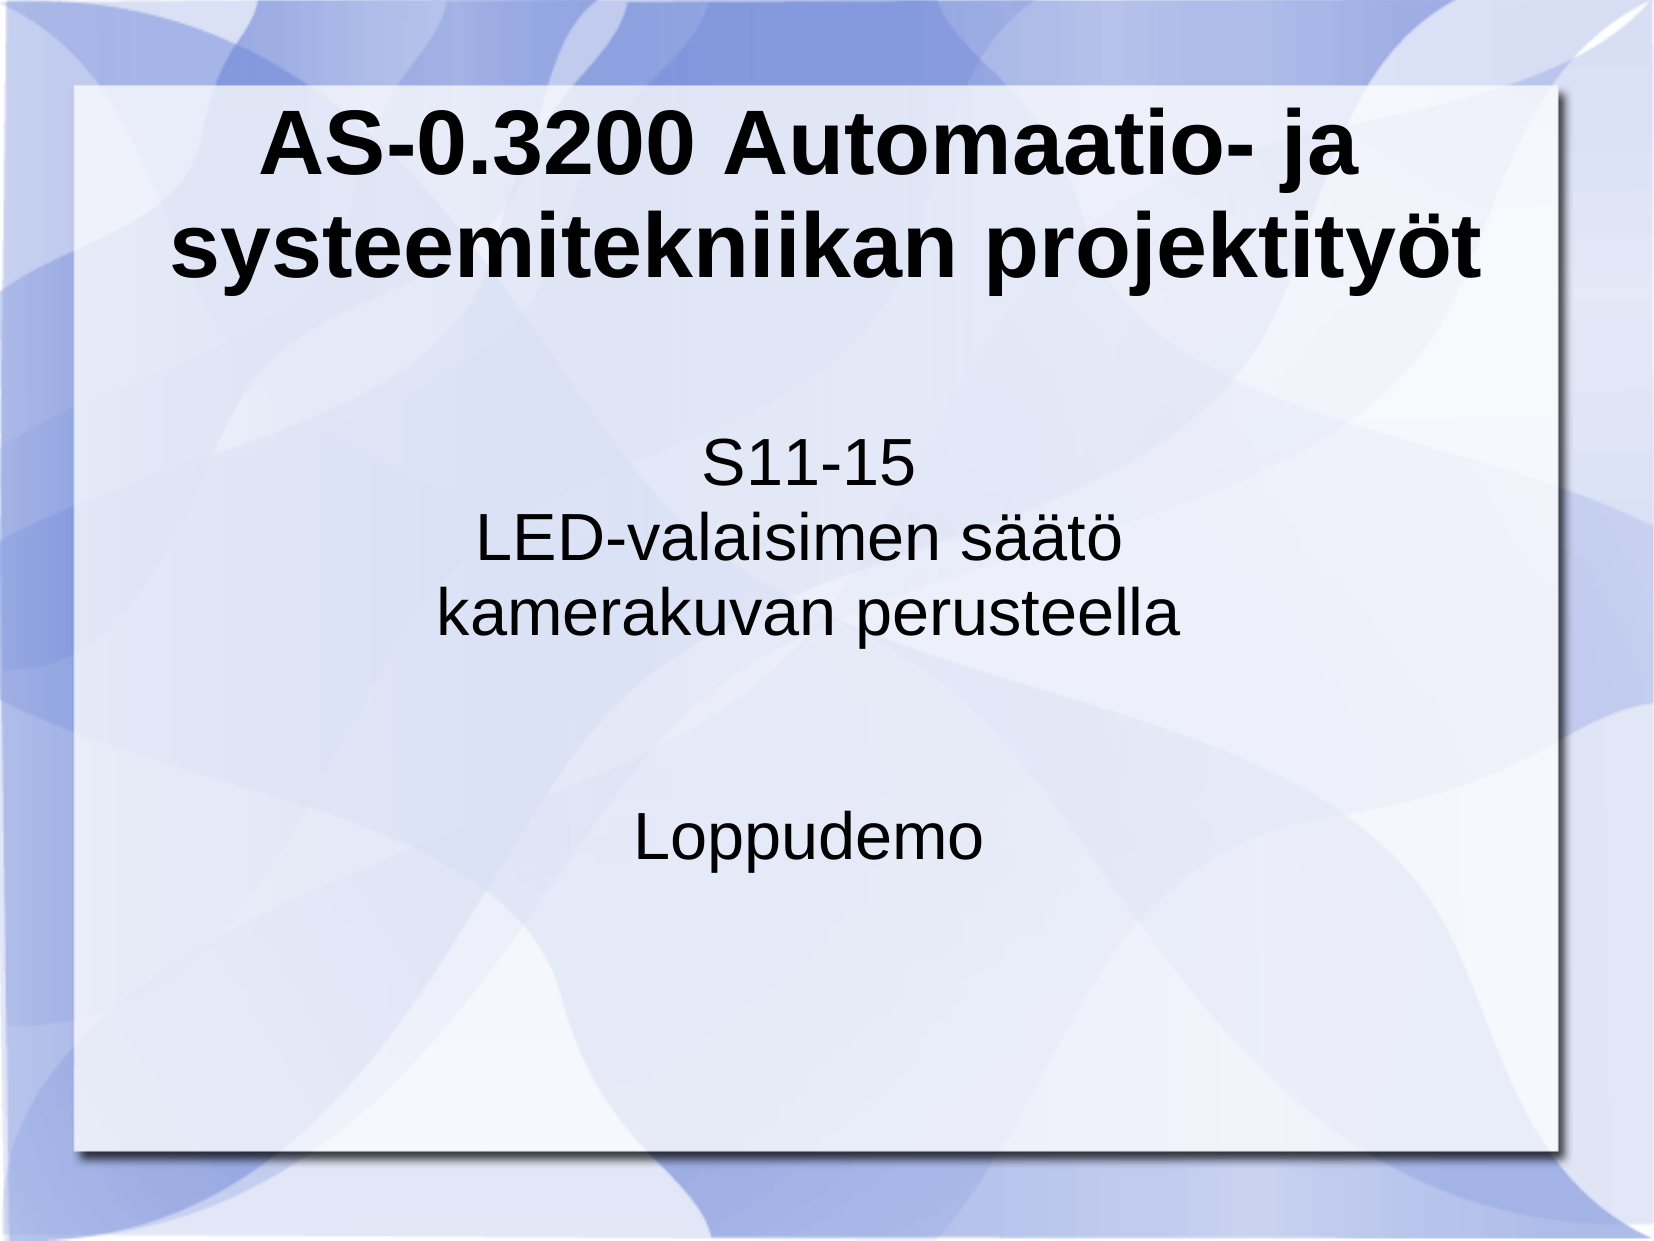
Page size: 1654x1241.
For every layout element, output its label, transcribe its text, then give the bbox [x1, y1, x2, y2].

title AS-0.3200 Automaatio- ja systeemitekniikan projektityöt [82, 90, 1536, 298]
picture [0, 0, 1654, 1241]
subtitle S11-15 LED-valaisimen säätö kamerakuvan perusteella Loppudemo [129, 324, 1489, 975]
